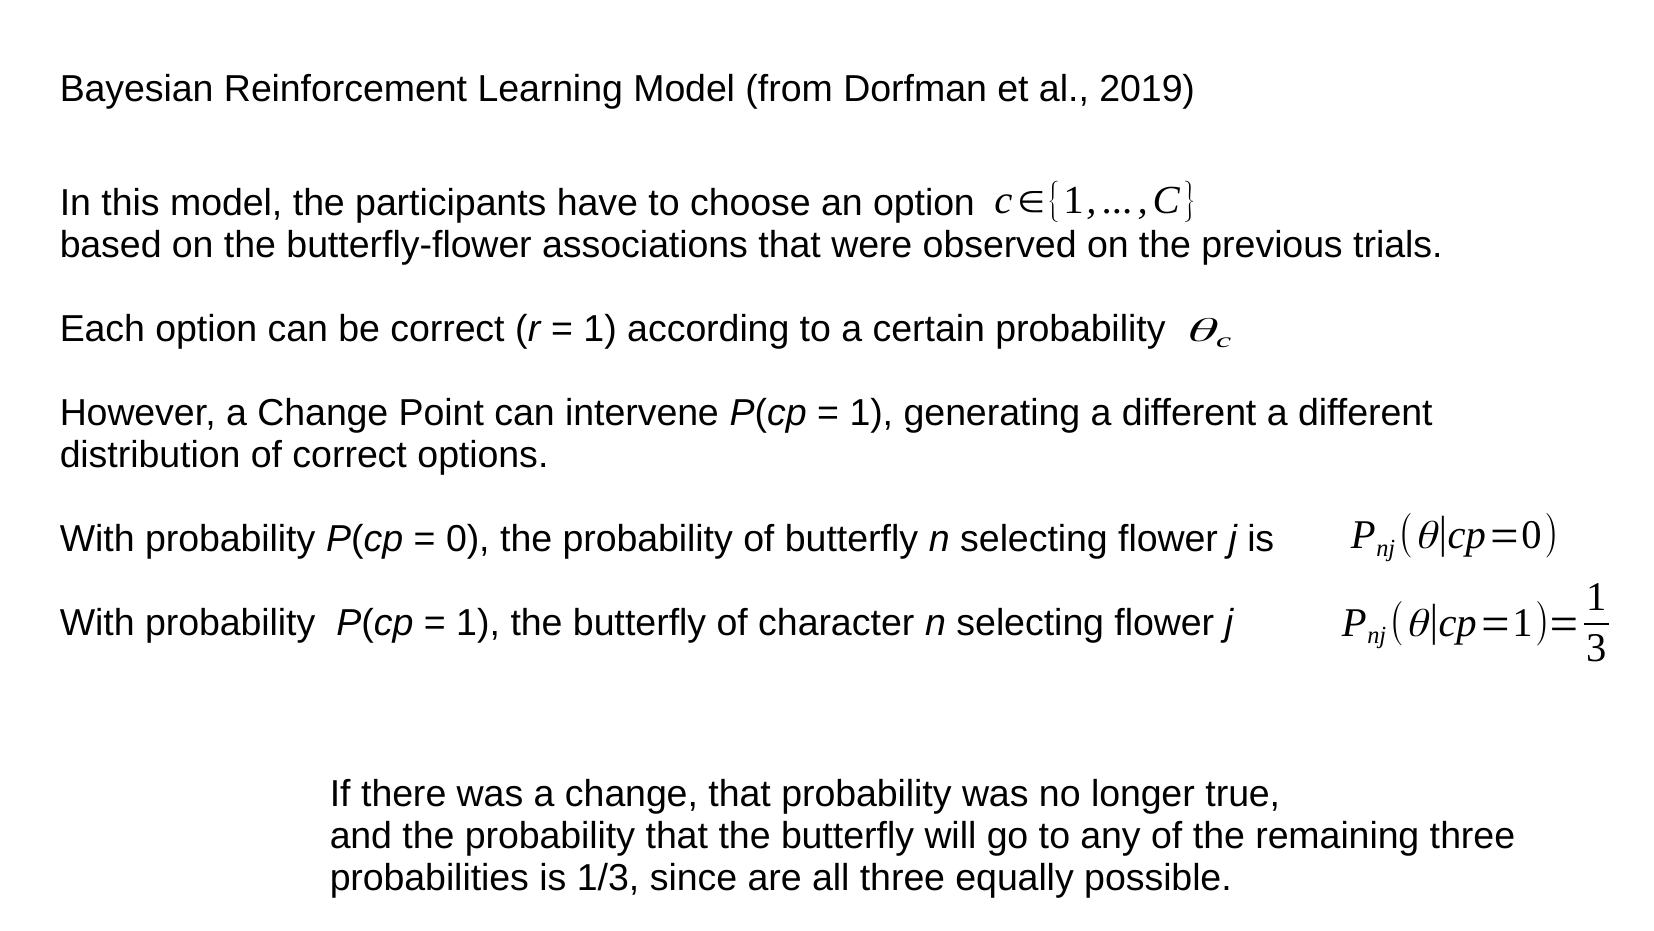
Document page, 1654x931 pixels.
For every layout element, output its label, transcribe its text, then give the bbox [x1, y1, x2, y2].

chart [636, 206, 649, 235]
chart [1170, 315, 1246, 353]
chart [1329, 574, 1621, 672]
text_box In this model, the participants have to choose an option based on the butterfly-flower associations that were observed on the previous trials. Each option can be correct (r = 1) according to a certain probability However, a Change Point can intervene P(cp = 1), generating a different a different distribution of correct options. With probability P(cp = 0), the probability of butterfly n selecting flower j is With probability P(cp = 1), the butterfly of character n selecting flower j [45, 174, 1606, 736]
chart [984, 178, 1210, 226]
text_box Bayesian Reinforcement Learning Model (from Dorfman et al., 2019) [45, 60, 1606, 159]
chart [1338, 510, 1569, 563]
text_box If there was a change, that probability was no longer true, and the probability that the butterfly will go to any of the remaining three probabilities is 1/3, since are all three equally possible. [315, 765, 1591, 906]
